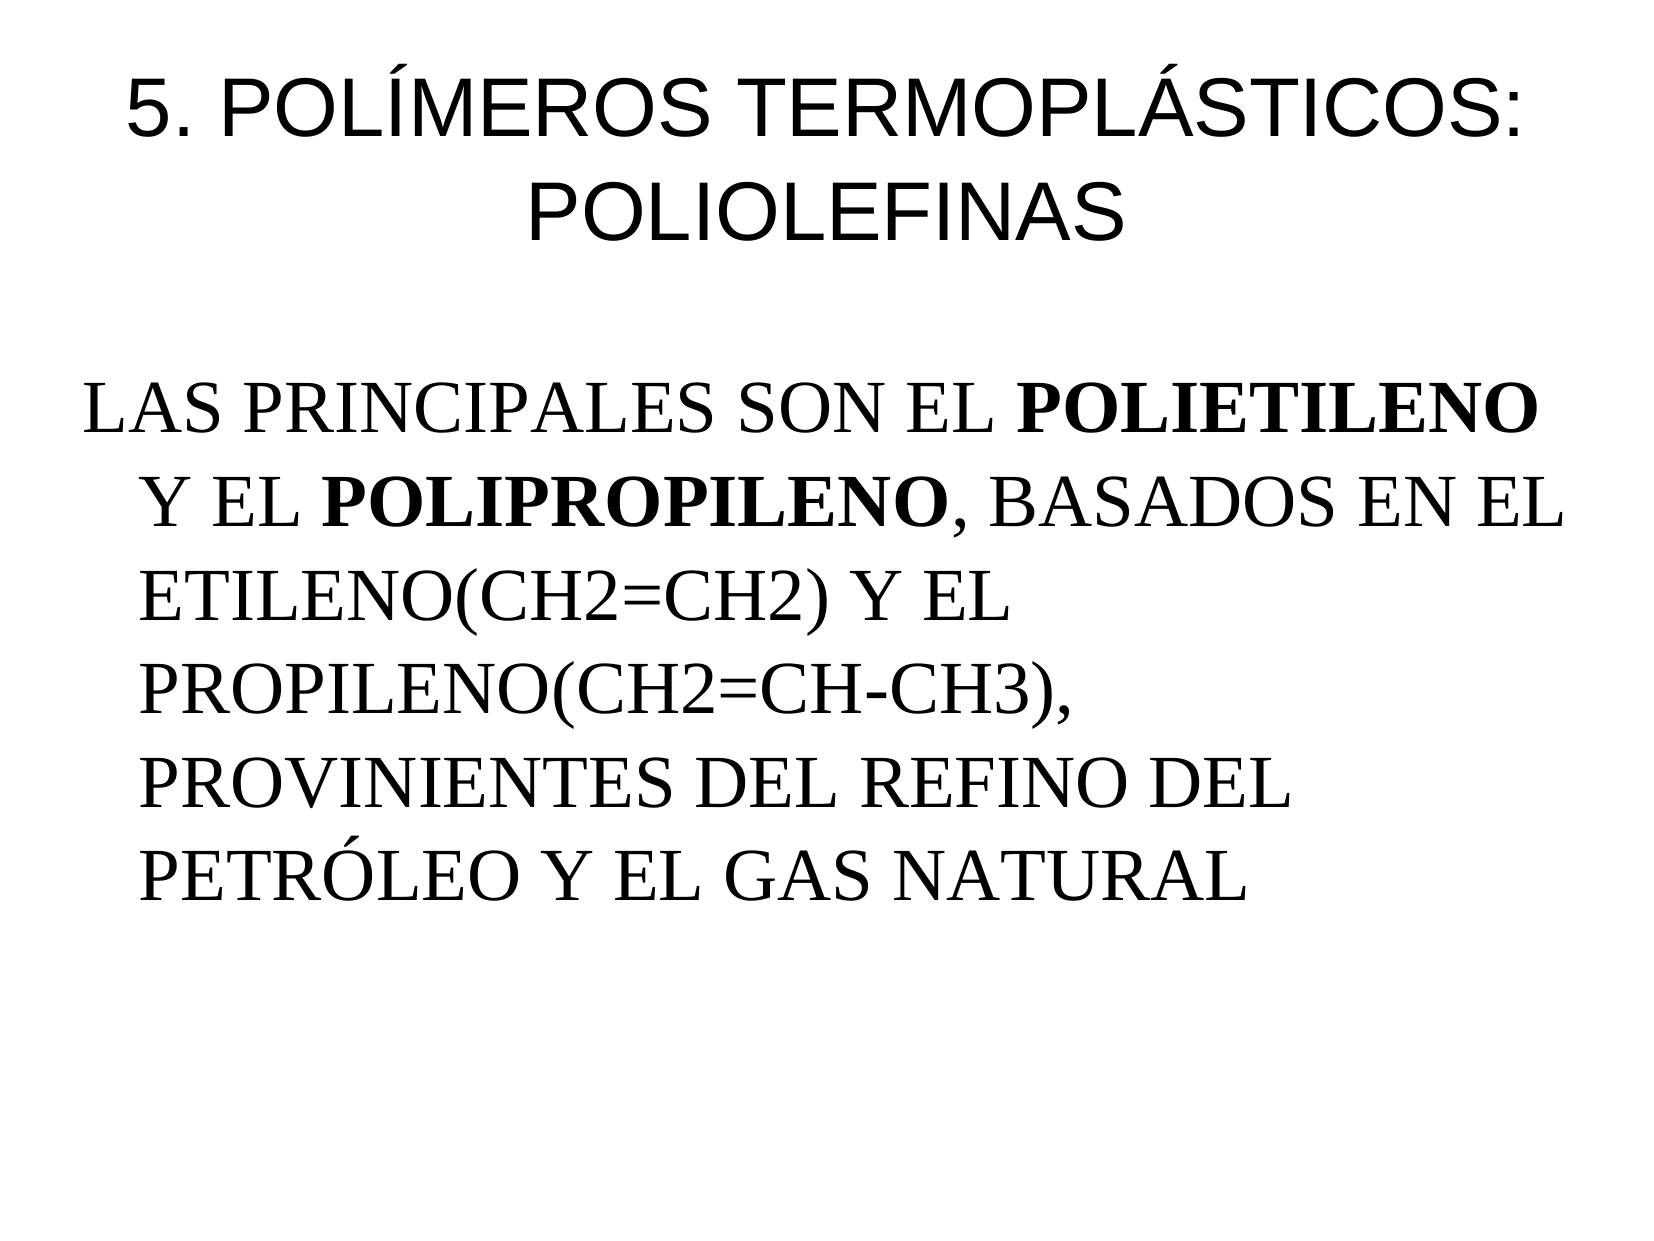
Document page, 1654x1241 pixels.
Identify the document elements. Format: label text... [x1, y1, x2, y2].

list LAS PRINCIPALES SON EL POLIETILENO Y EL POLIPROPILENO, BASADOS EN EL ETILENO(CH2=CH2) Y EL PROPILENO(CH2=CH-CH3), PROVINIENTES DEL REFINO DEL PETRÓLEO Y EL GAS NATURAL [82, 354, 1571, 1109]
title 5. POLÍMEROS TERMOPLÁSTICOS: POLIOLEFINAS [82, 48, 1571, 257]
